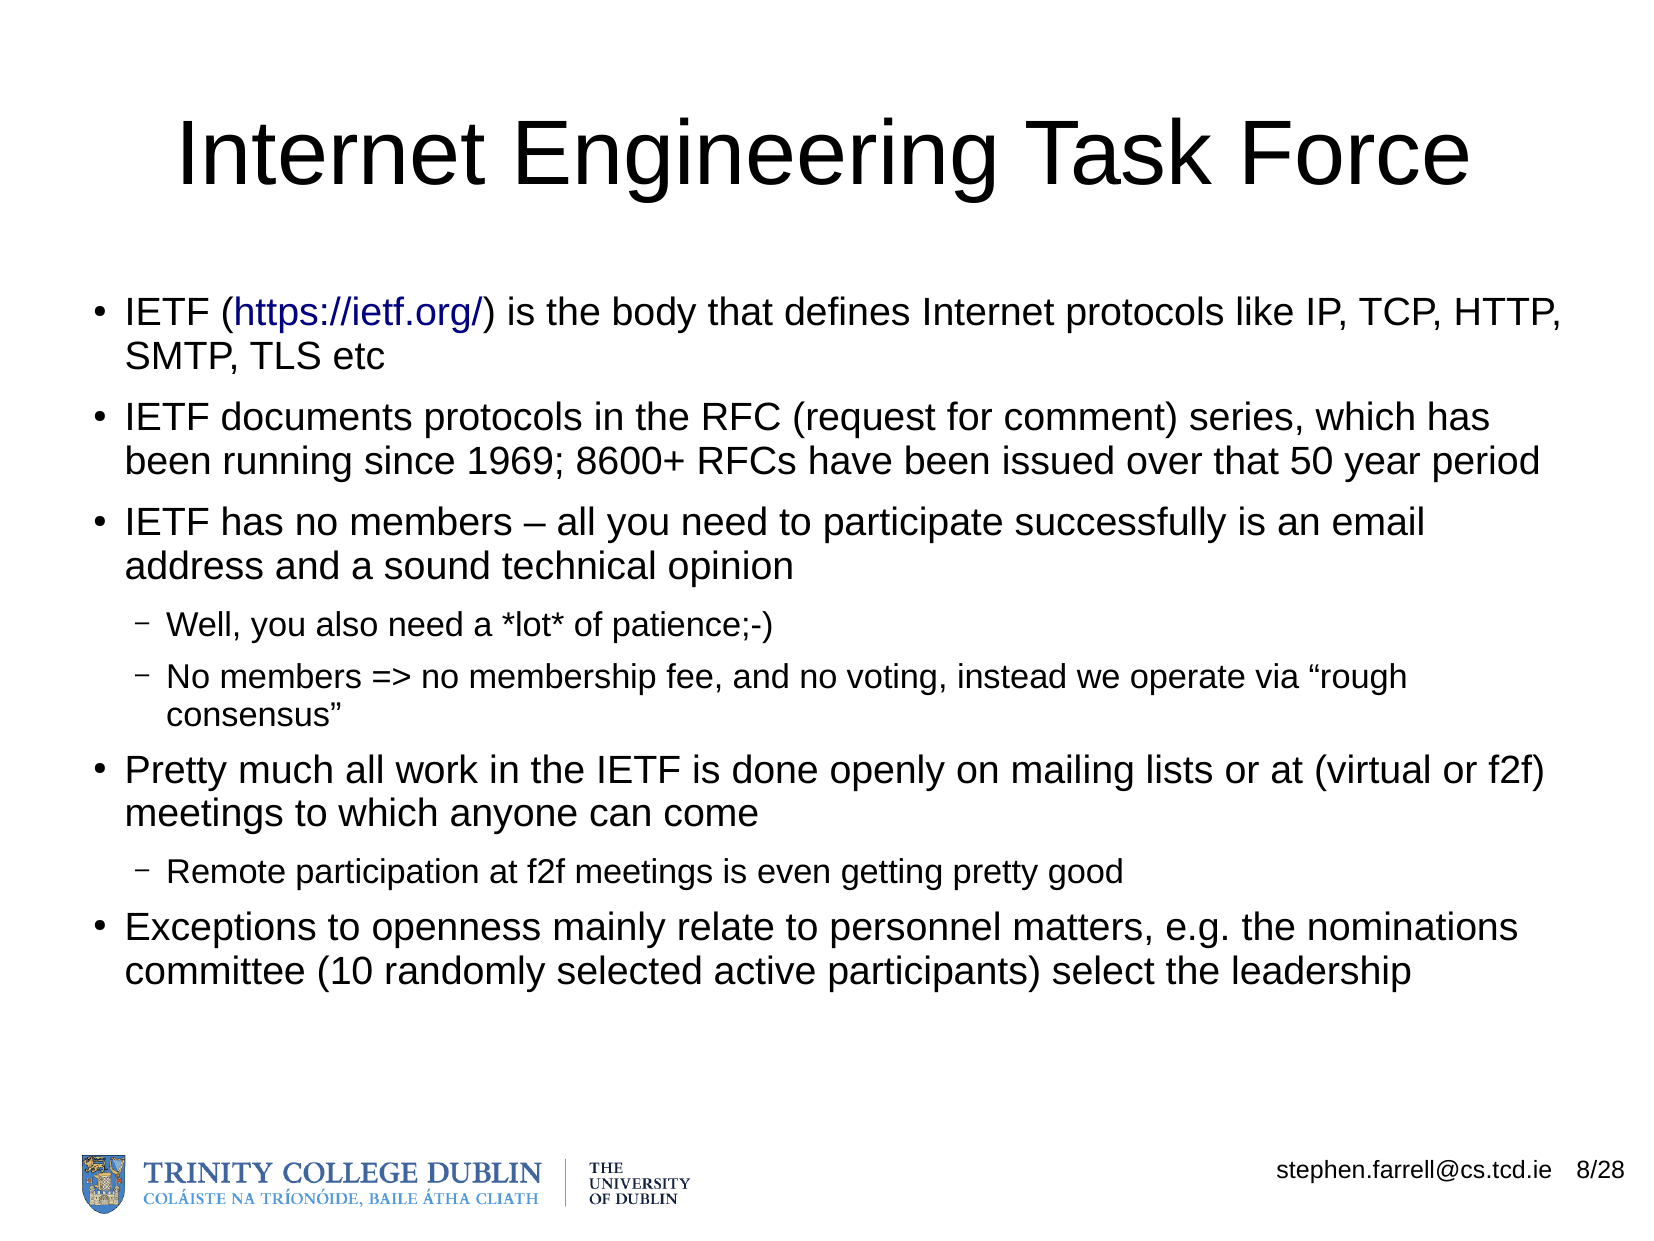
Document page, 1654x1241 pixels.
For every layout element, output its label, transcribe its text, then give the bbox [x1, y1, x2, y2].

list IETF (https://ietf.org/) is the body that defines Internet protocols like IP, TCP, HTTP, SMTP, TLS etc IETF documents protocols in the RFC (request for comment) series, which has been running since 1969; 8600+ RFCs have been issued over that 50 year period IETF has no members – all you need to participate successfully is an email address and a sound technical opinion Well, you also need a *lot* of patience;-) No members => no membership fee, and no voting, instead we operate via “rough consensus” Pretty much all work in the IETF is done openly on mailing lists or at (virtual or f2f) meetings to which anyone can come Remote participation at f2f meetings is even getting pretty good Exceptions to openness mainly relate to personnel matters, e.g. the nominations committee (10 randomly selected active participants) select the leadership [82, 290, 1571, 1010]
picture [82, 1155, 694, 1214]
title Internet Engineering Task Force [30, 49, 1621, 257]
